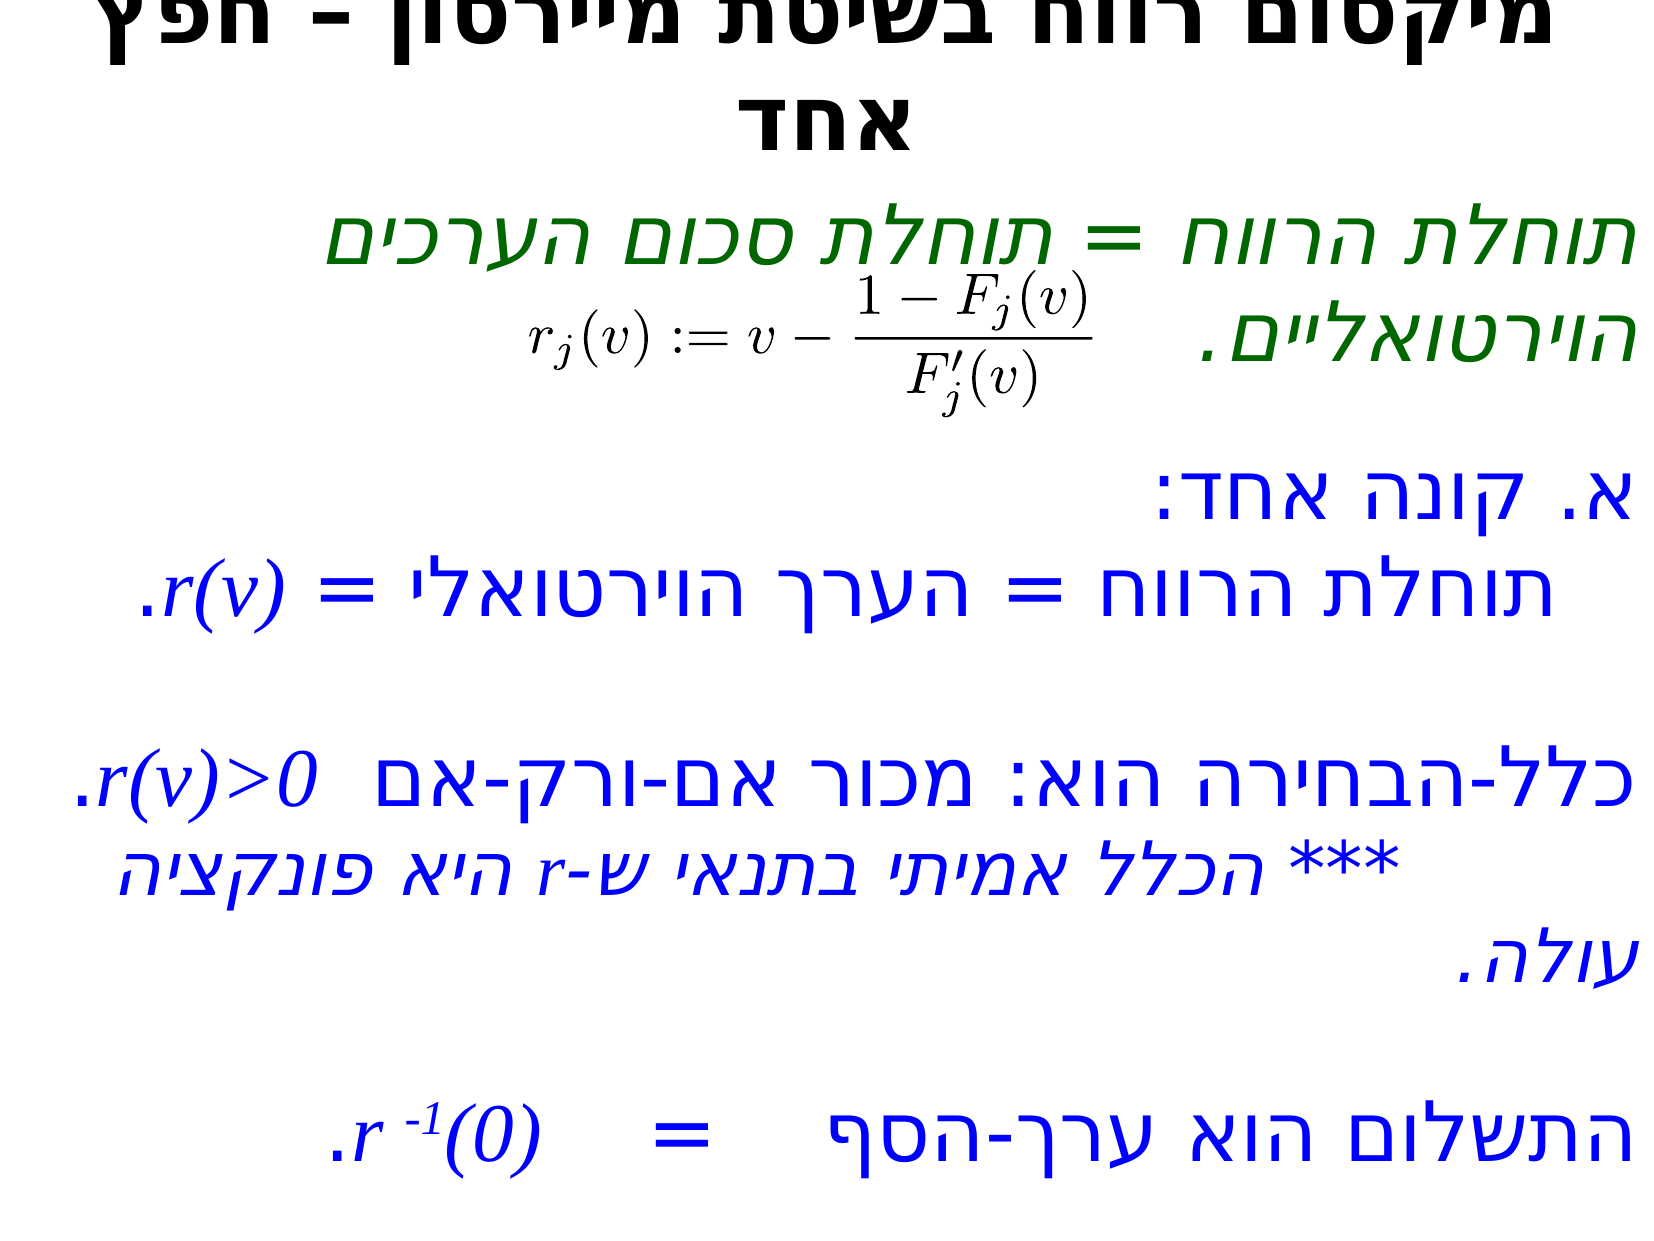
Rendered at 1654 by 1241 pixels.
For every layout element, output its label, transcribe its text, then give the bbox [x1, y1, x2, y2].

text_box תוחלת הרווח = תוחלת סכום הערכים הוירטואליים. [0, 180, 1654, 287]
text_box א. קונה אחד: תוחלת הרווח = הערך הוירטואלי = r(v). כלל-הבחירה הוא: מכור אם-ורק-אם r(v)>0. *** הכלל אמיתי בתנאי ש-r היא פונקציה עולה. התשלום הוא ערך-הסף = r -1(0). [0, 434, 1654, 1098]
title מיקסום רווח בשיטת מיירסון – חפץ אחד [0, 0, 1654, 136]
text_box [527, 270, 1093, 418]
